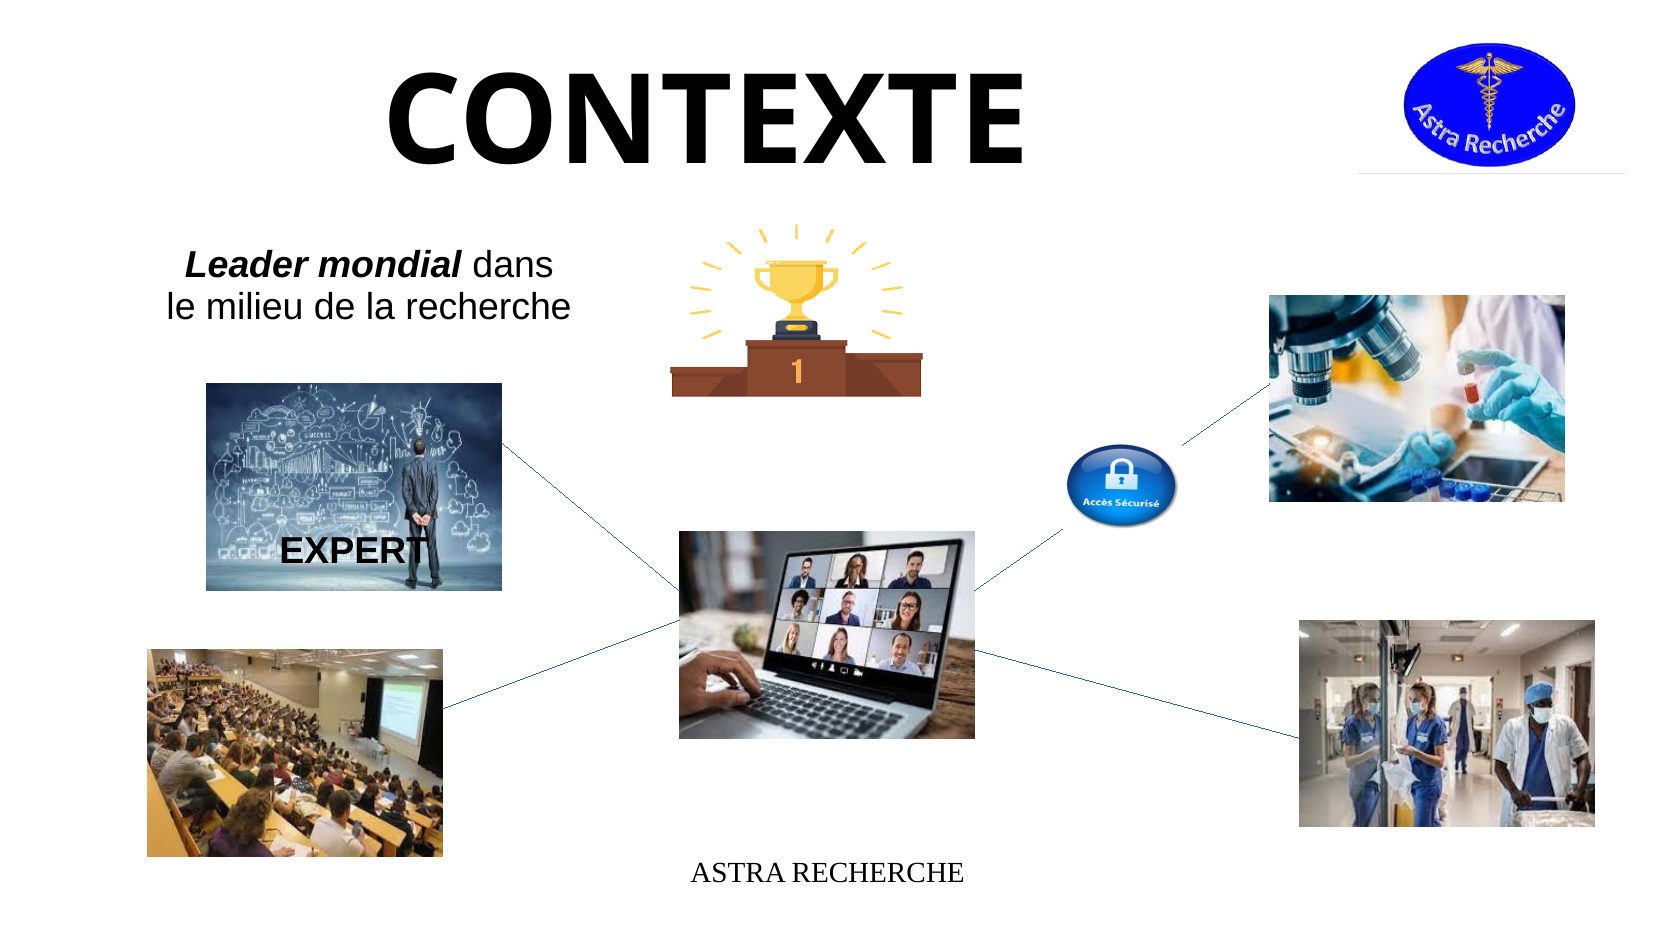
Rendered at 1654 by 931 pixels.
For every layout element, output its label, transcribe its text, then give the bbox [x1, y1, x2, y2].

title CONTEXTE [82, 37, 1329, 193]
picture [147, 649, 443, 857]
picture [1060, 439, 1182, 532]
picture [1347, 295, 1355, 307]
picture [1299, 620, 1595, 827]
picture [206, 383, 502, 591]
picture [1358, 29, 1625, 178]
text_box Leader mondial dans le milieu de la recherche [147, 236, 591, 336]
picture [679, 531, 975, 739]
picture [649, 206, 945, 414]
picture [1269, 295, 1565, 502]
